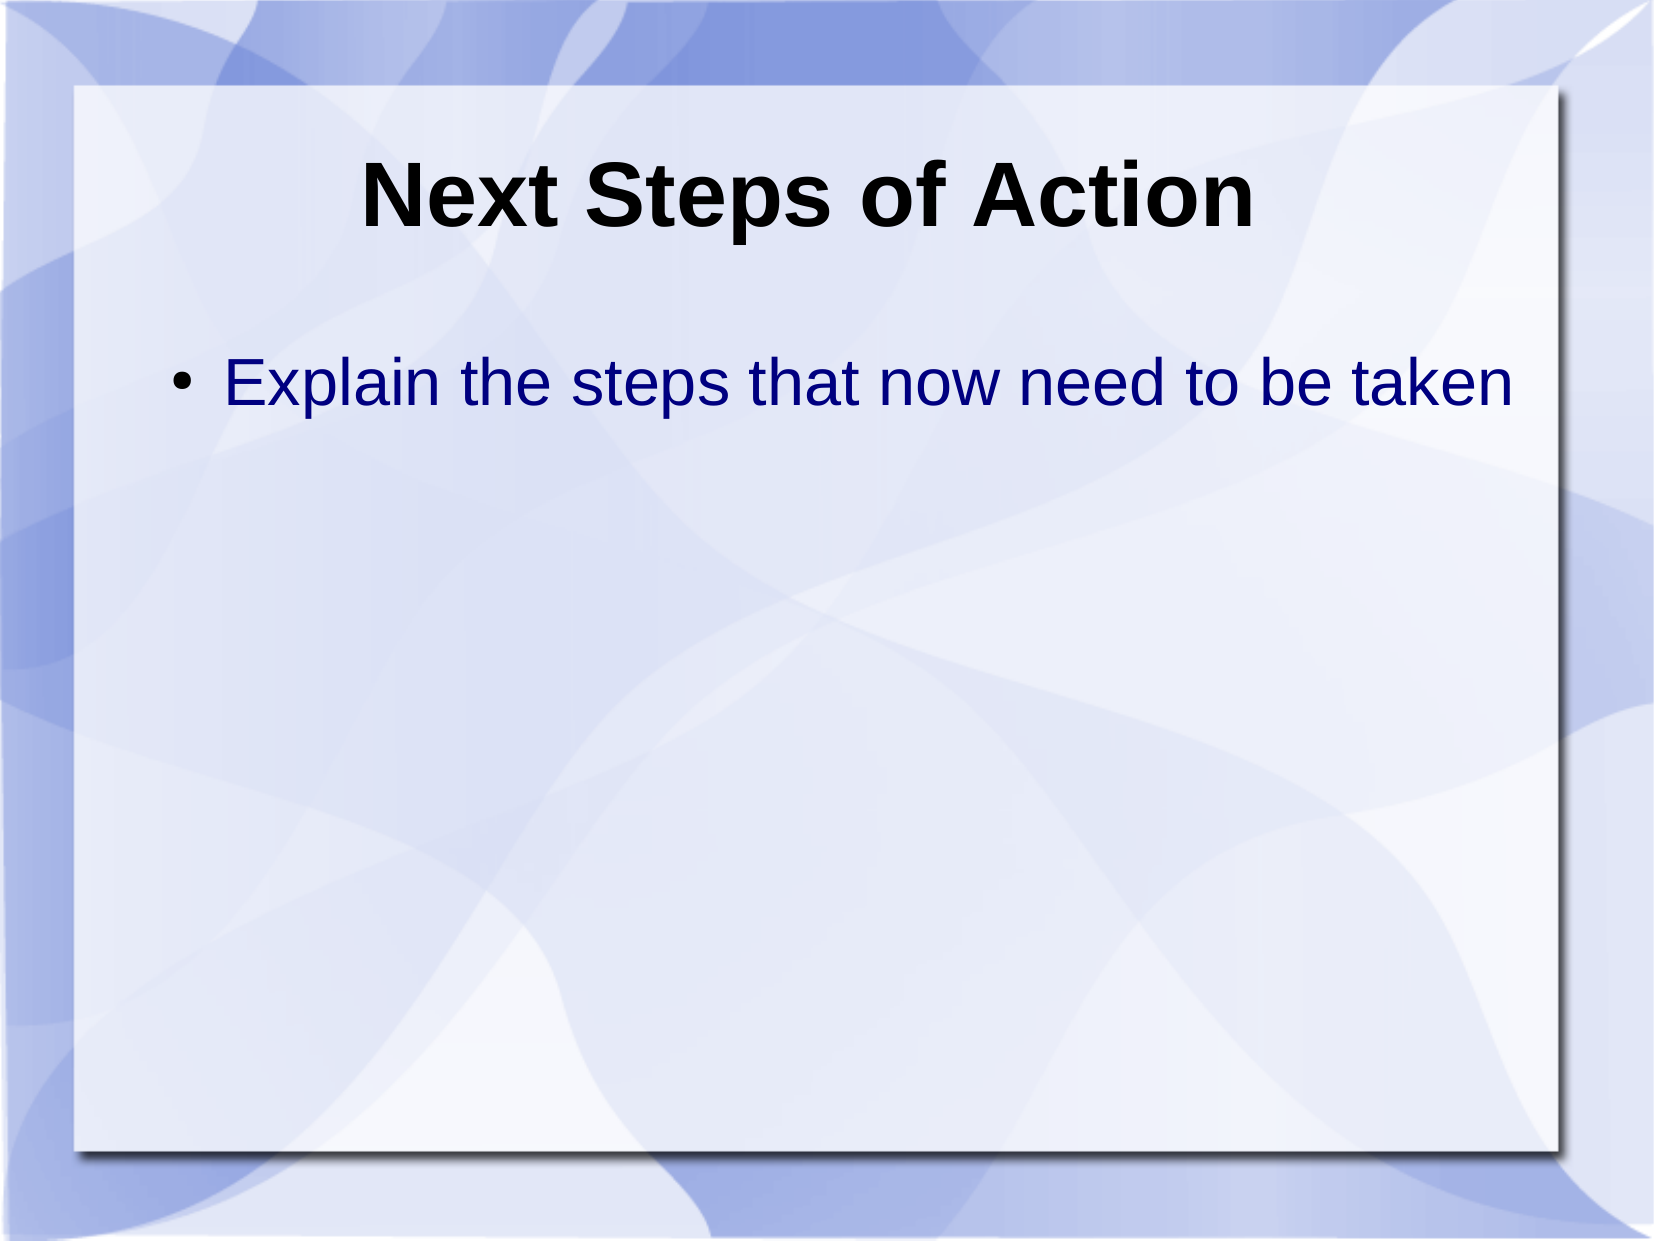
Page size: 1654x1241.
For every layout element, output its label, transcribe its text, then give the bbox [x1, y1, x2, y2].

list Explain the steps that now need to be taken [152, 344, 1534, 1127]
picture [0, 0, 1654, 1241]
title Next Steps of Action [82, 90, 1536, 298]
